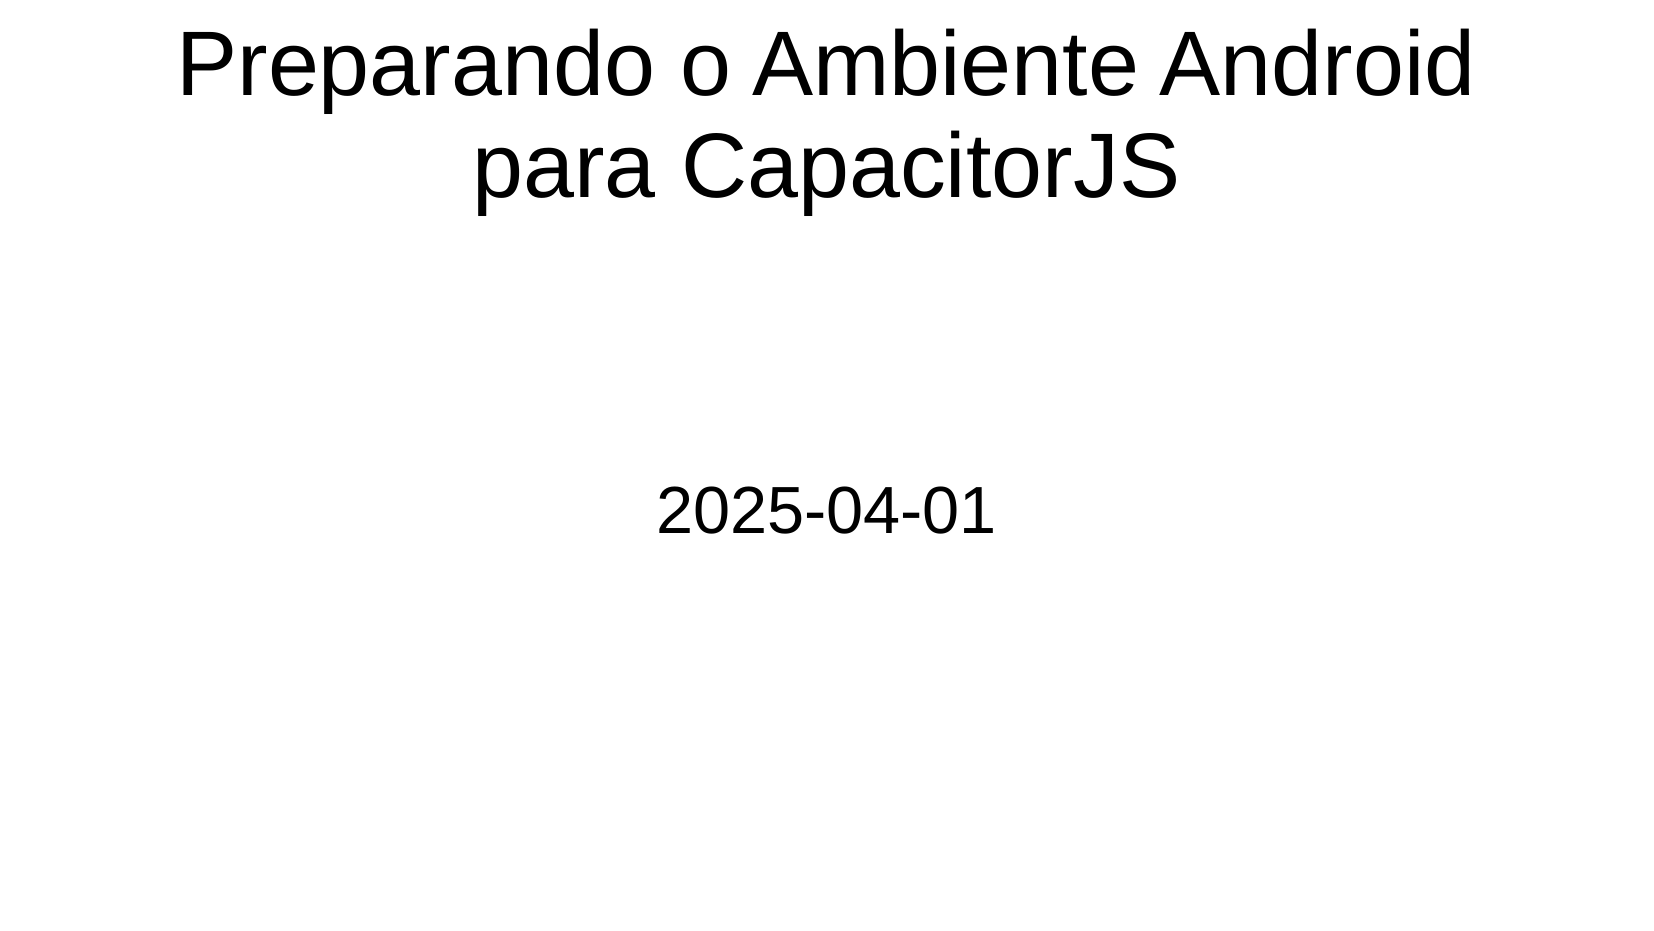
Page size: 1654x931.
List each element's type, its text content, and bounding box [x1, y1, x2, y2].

title Preparando o Ambiente Android para CapacitorJS [82, 12, 1571, 155]
subtitle 2025-04-01 [0, 155, 1654, 867]
